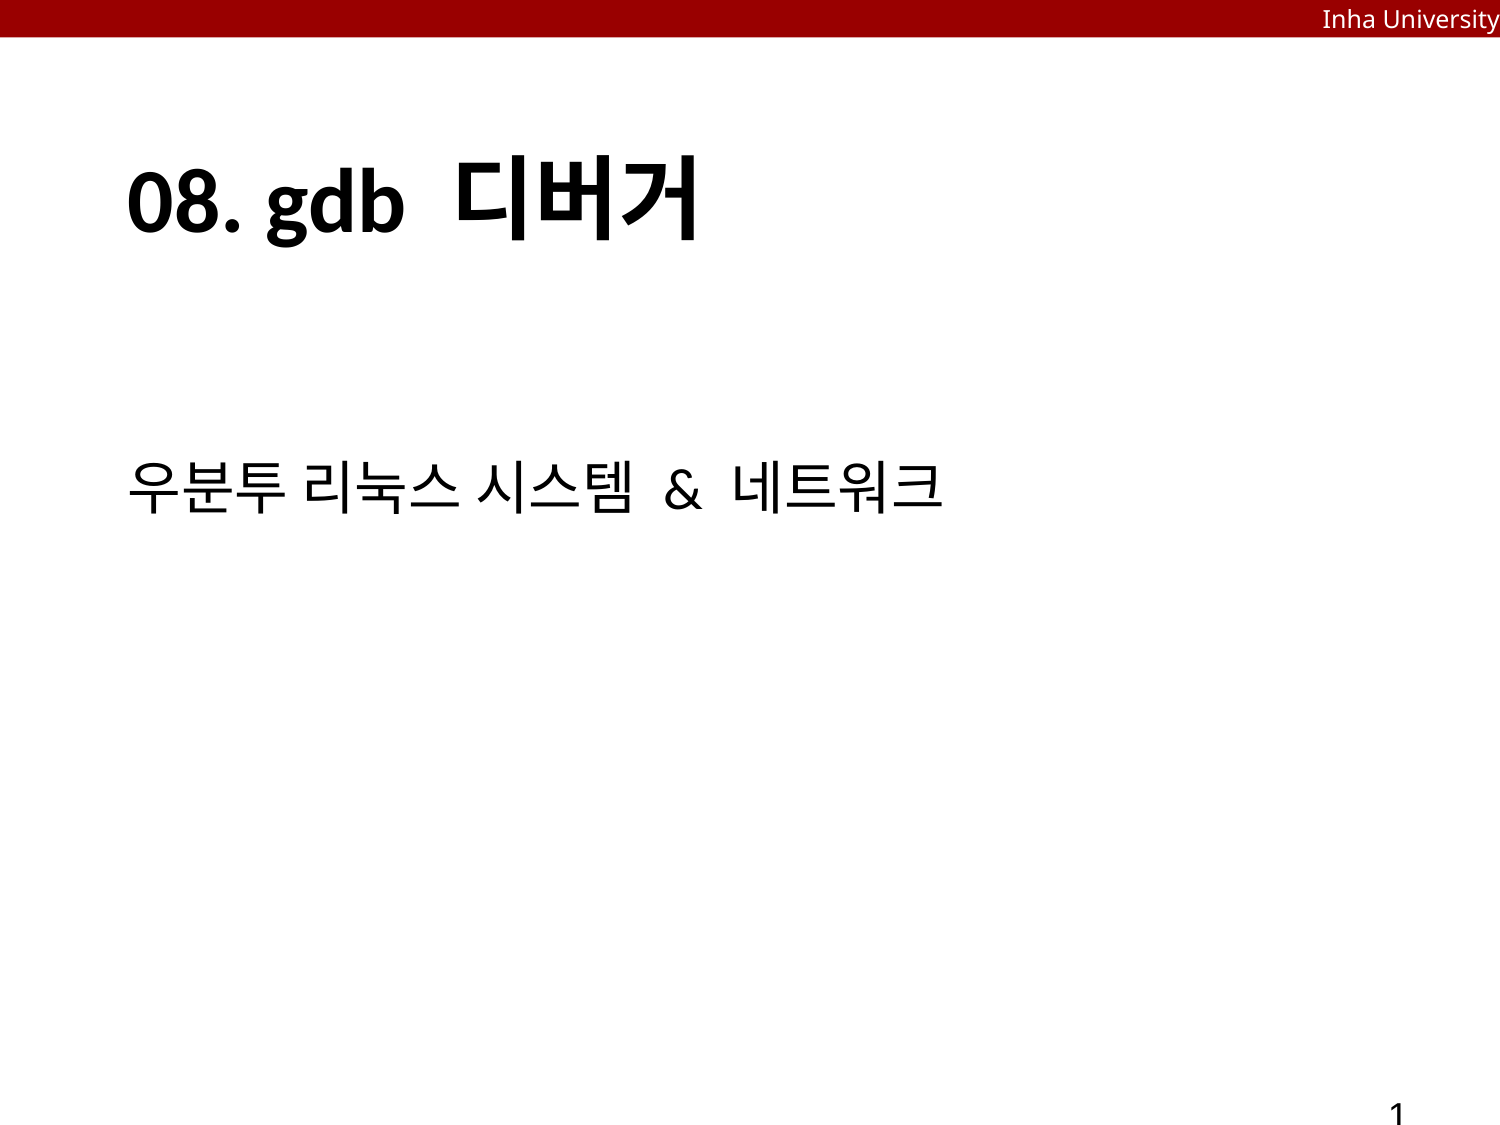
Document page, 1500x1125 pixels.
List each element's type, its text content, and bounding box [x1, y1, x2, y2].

text_box [0, 0, 1500, 38]
text_box 08. gdb 디버거 우분투 리눅스 시스템 & 네트워크 [112, 149, 1388, 513]
text_box Inha University [1322, 3, 1500, 33]
